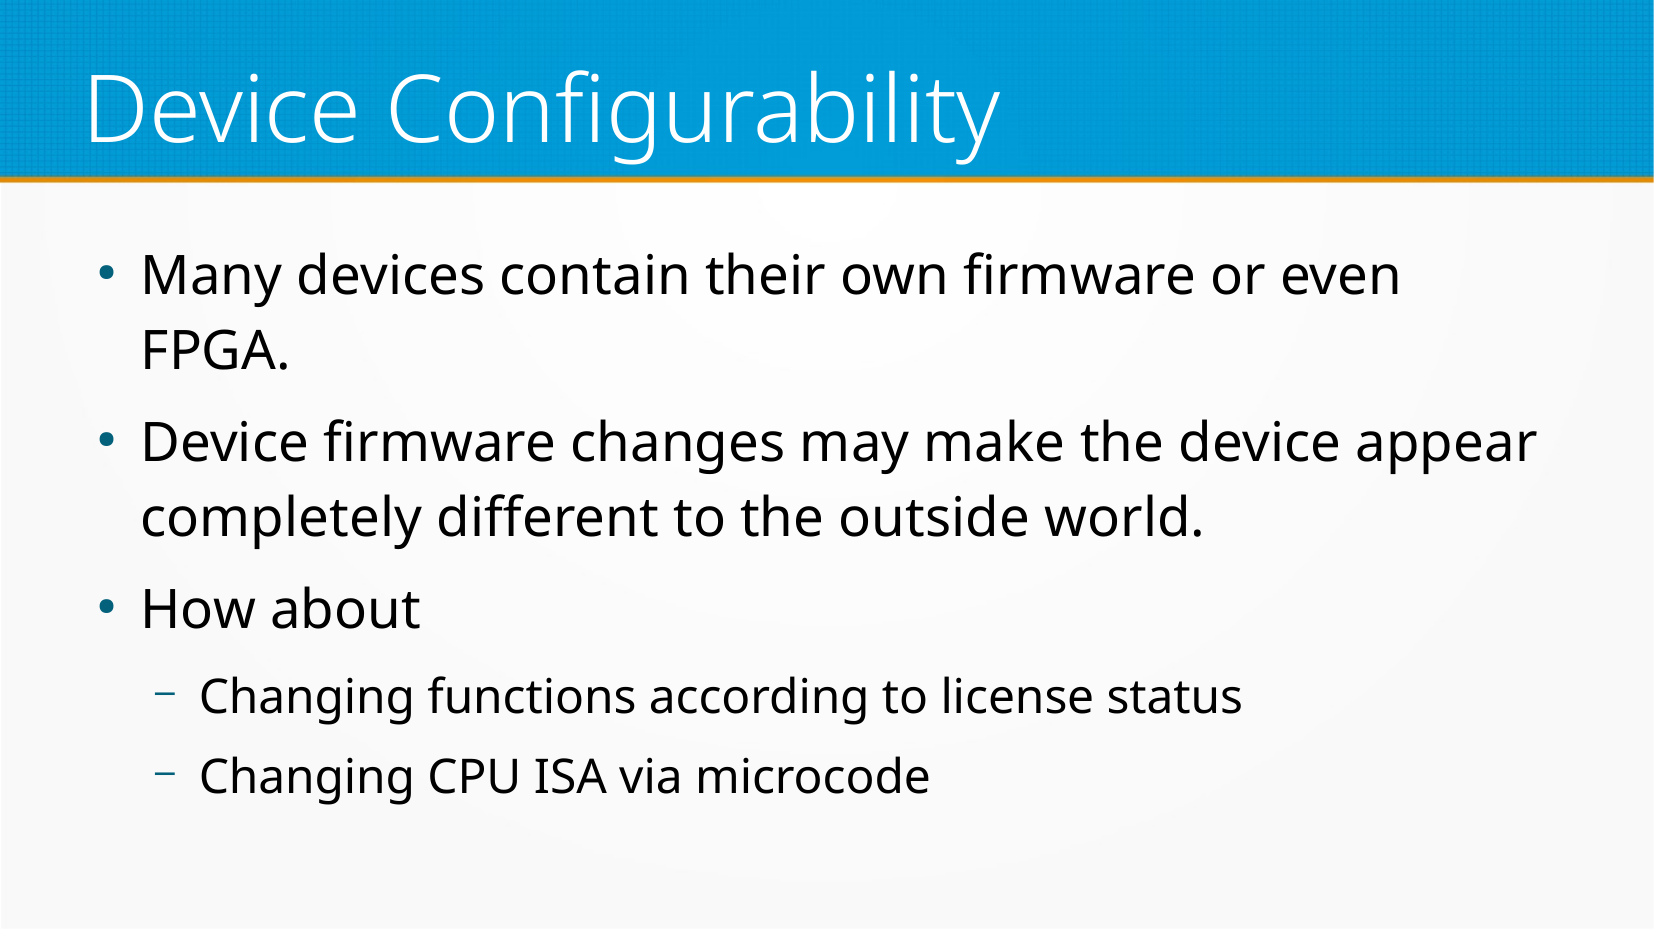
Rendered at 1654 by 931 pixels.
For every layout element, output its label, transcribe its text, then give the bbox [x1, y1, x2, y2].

title Device Configurability [82, 14, 1571, 171]
list Many devices contain their own firmware or even FPGA. Device firmware changes may make the device appear completely different to the outside world. How about Changing functions according to license status Changing CPU ISA via microcode [82, 236, 1563, 811]
picture [0, 175, 1654, 931]
